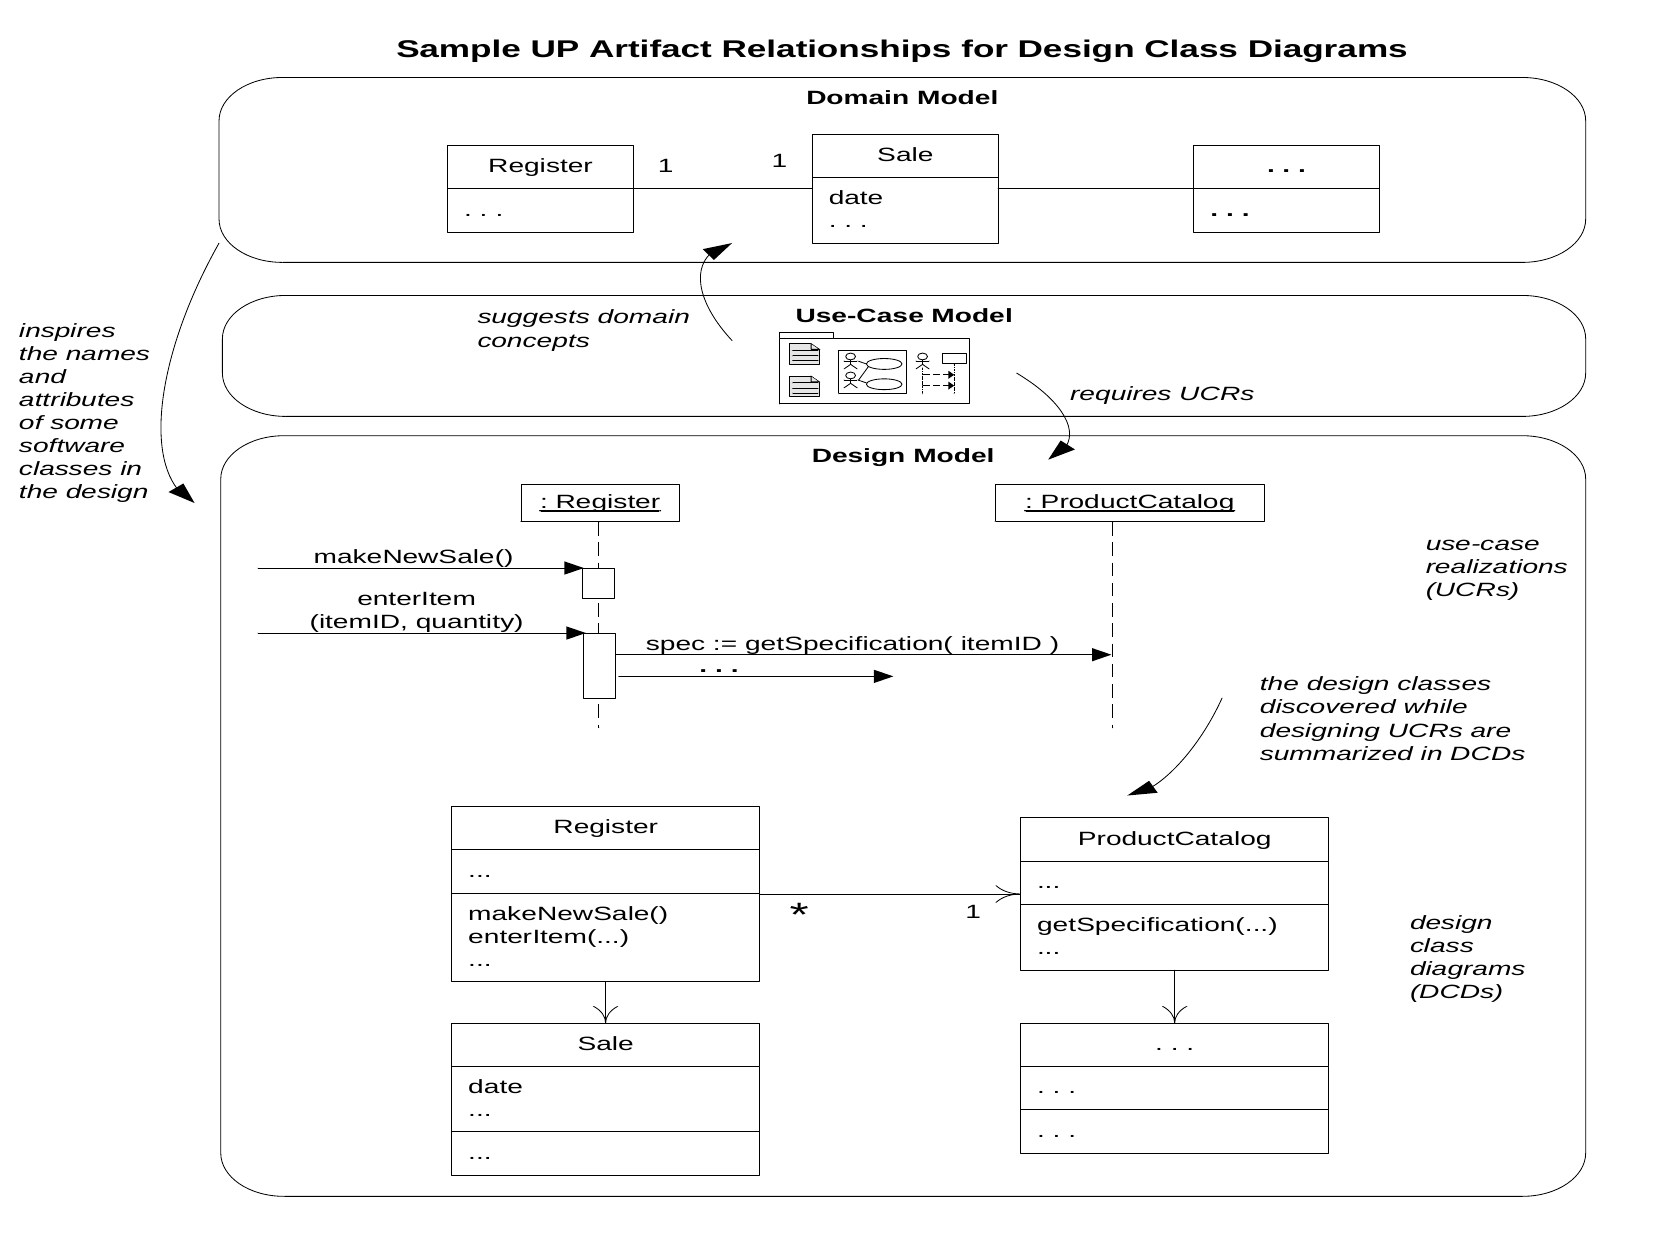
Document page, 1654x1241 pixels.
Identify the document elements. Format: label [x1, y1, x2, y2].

chart [15, 30, 1591, 1200]
